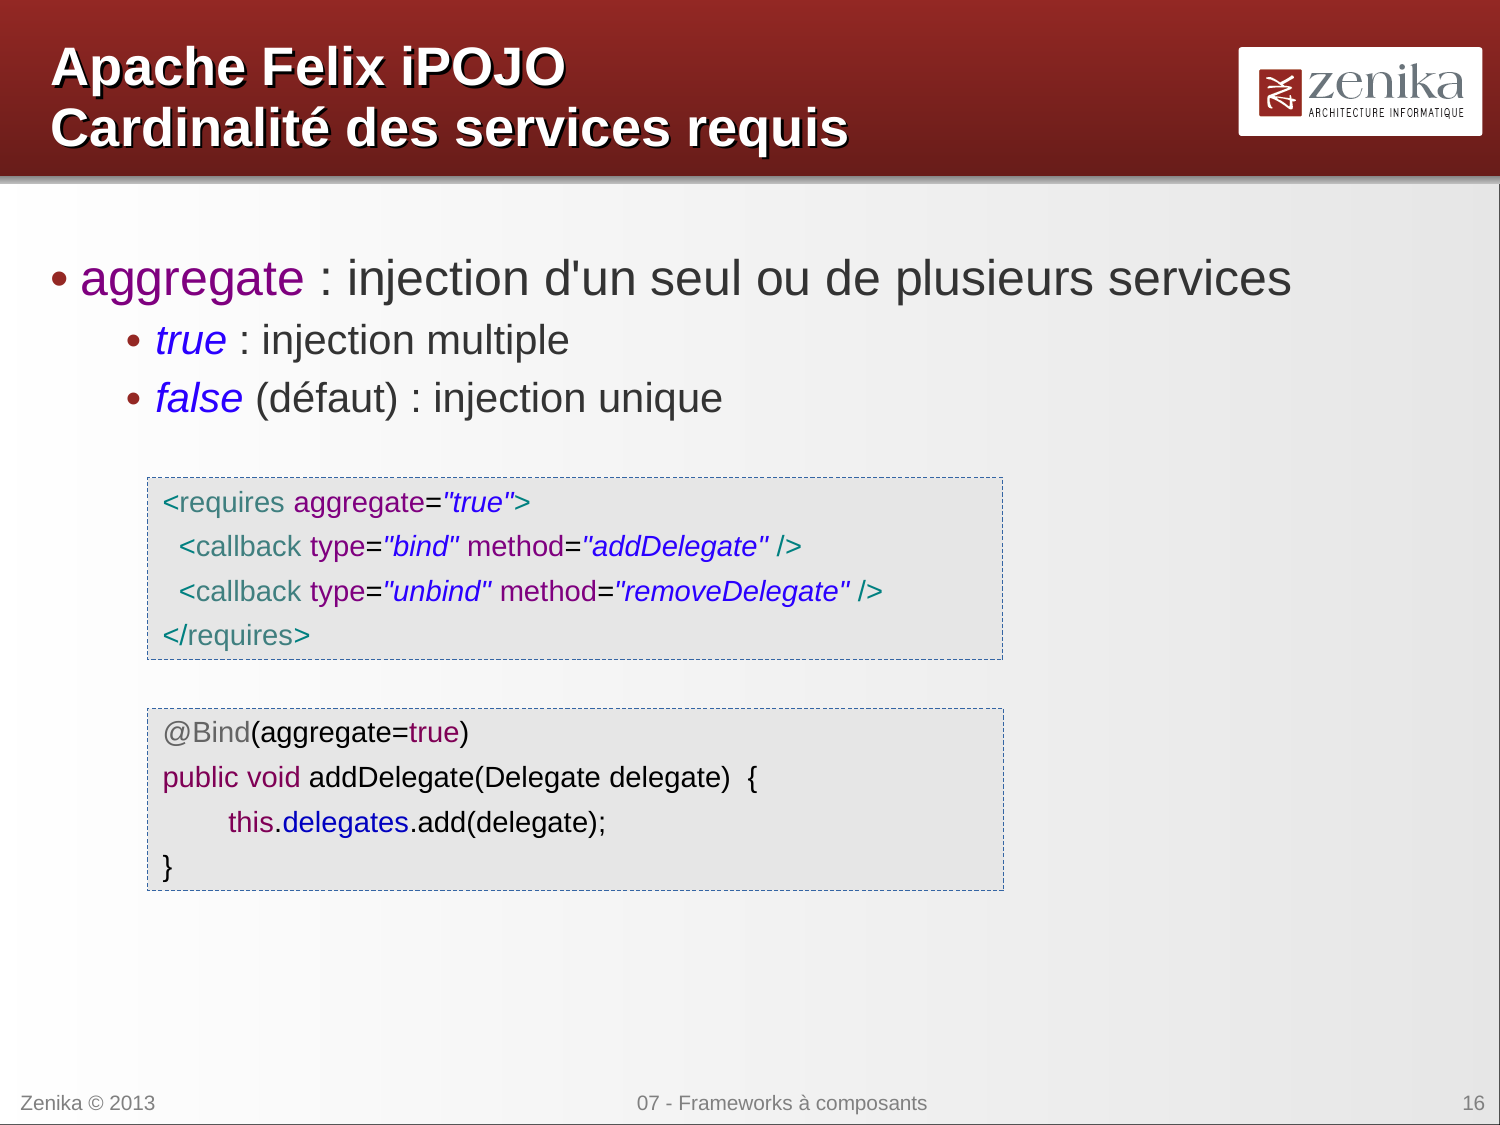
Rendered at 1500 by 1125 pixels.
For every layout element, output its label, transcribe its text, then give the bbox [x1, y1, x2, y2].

list aggregate : injection d'un seul ou de plusieurs services true : injection multiple false (défaut) : injection unique [50, 249, 1435, 1079]
list <requires aggregate="true"> <callback type="bind" method="addDelegate" /> <callback type="unbind" method="removeDelegate" /> </requires> [147, 477, 1003, 660]
list @Bind(aggregate=true) public void addDelegate(Delegate delegate) { this.delegates.add(delegate); } [147, 708, 1004, 891]
picture [1257, 58, 1464, 125]
title Apache Felix iPOJO Cardinalité des services requis [50, 15, 1206, 180]
